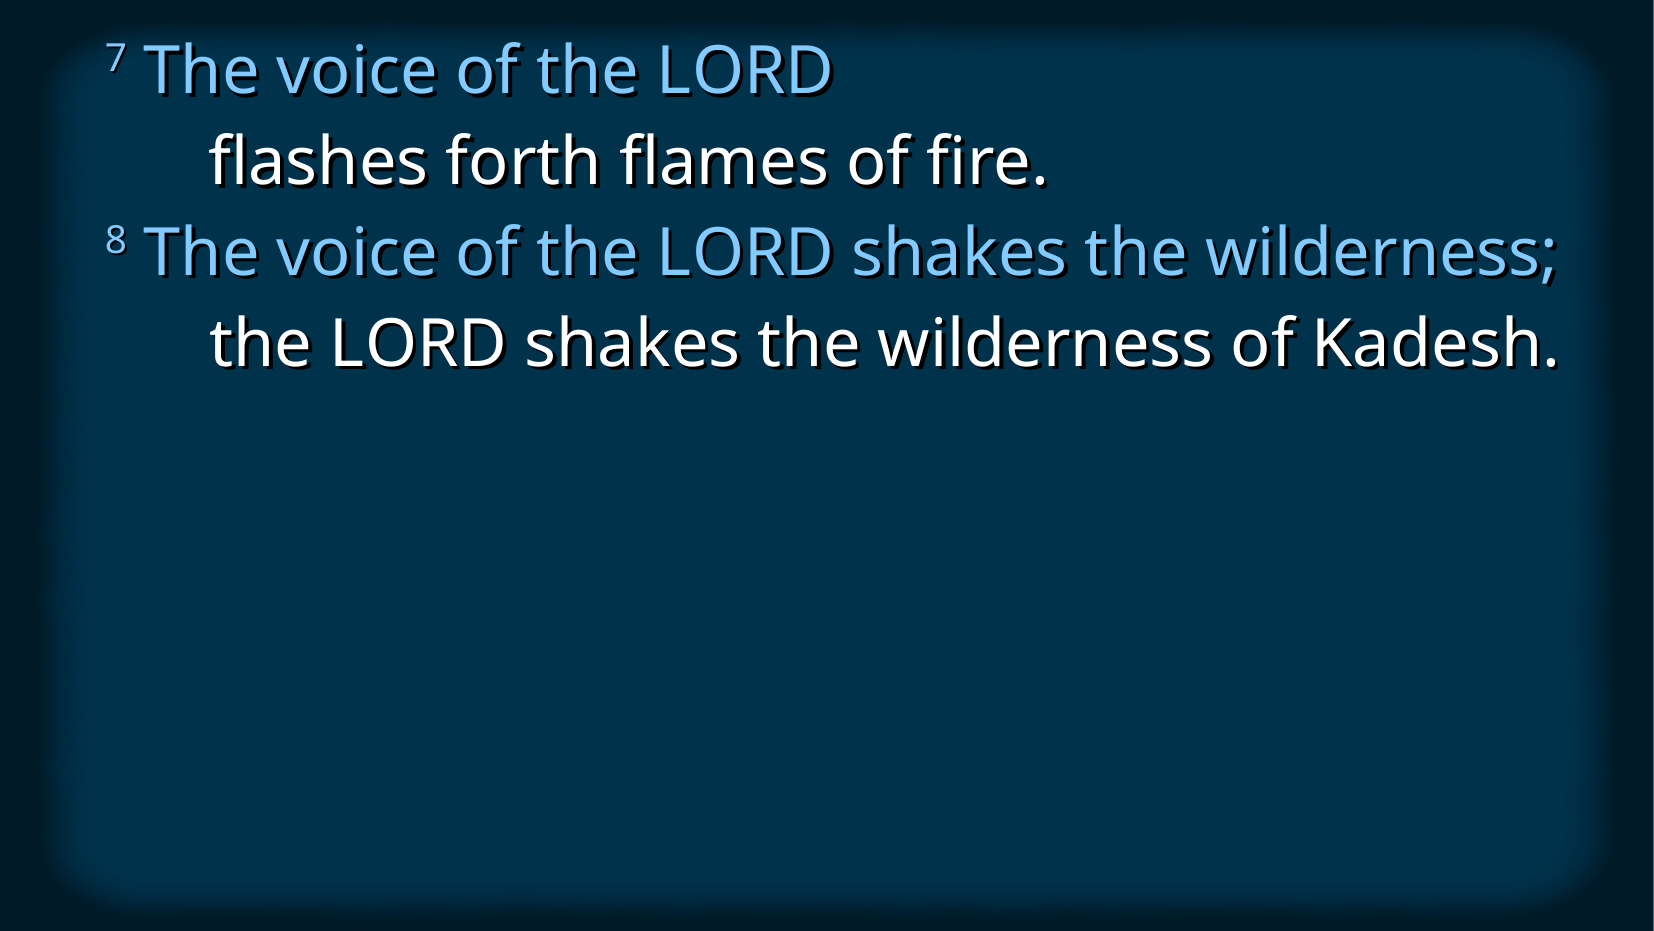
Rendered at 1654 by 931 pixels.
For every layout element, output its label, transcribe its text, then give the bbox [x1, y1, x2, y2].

picture [0, 0, 1654, 931]
text_box 7 The voice of the LORD flashes forth flames of fire. 8 The voice of the LORD shakes the wilderness; the LORD shakes the wilderness of Kadesh. [90, 15, 1591, 385]
